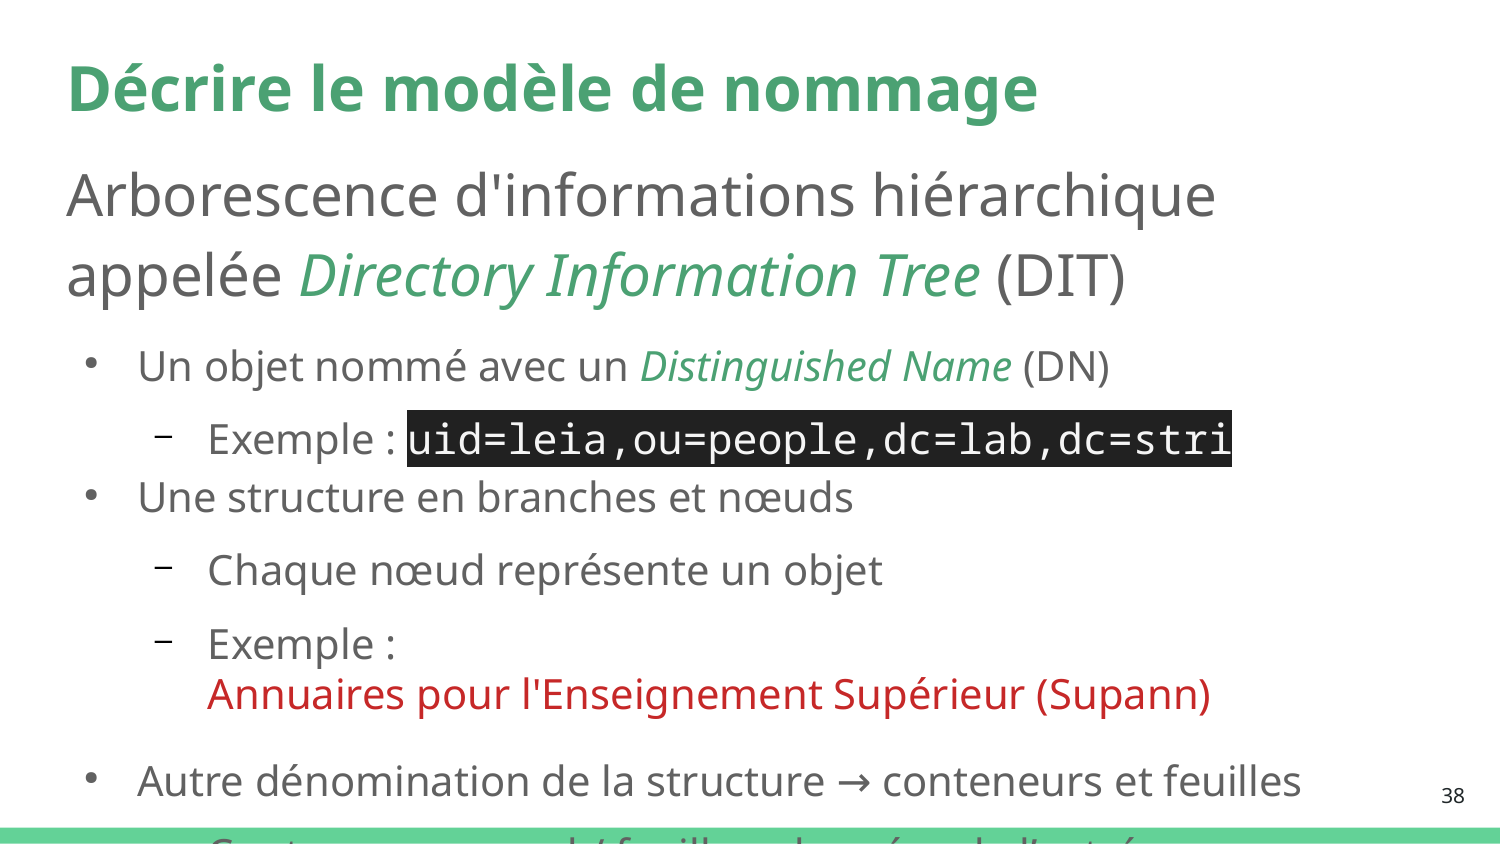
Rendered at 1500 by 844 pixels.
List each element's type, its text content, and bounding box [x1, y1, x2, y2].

slide_number <numéro> [1389, 764, 1480, 830]
title Décrire le modèle de nommage [51, 23, 1449, 117]
list Arborescence d'informations hiérarchique appelée Directory Information Tree (DIT) Un objet nommé avec un Distinguished Name (DN) Exemple : uid=leia,ou=people,dc=lab,dc=stri Une structure en branches et nœuds Chaque nœud représente un objet Exemple : Annuaires pour l'Enseignement Supérieur (Supann) Autre dénomination de la structure → conteneurs et feuilles Conteneur = nœud / feuille = données de l’entrée [51, 132, 1418, 841]
